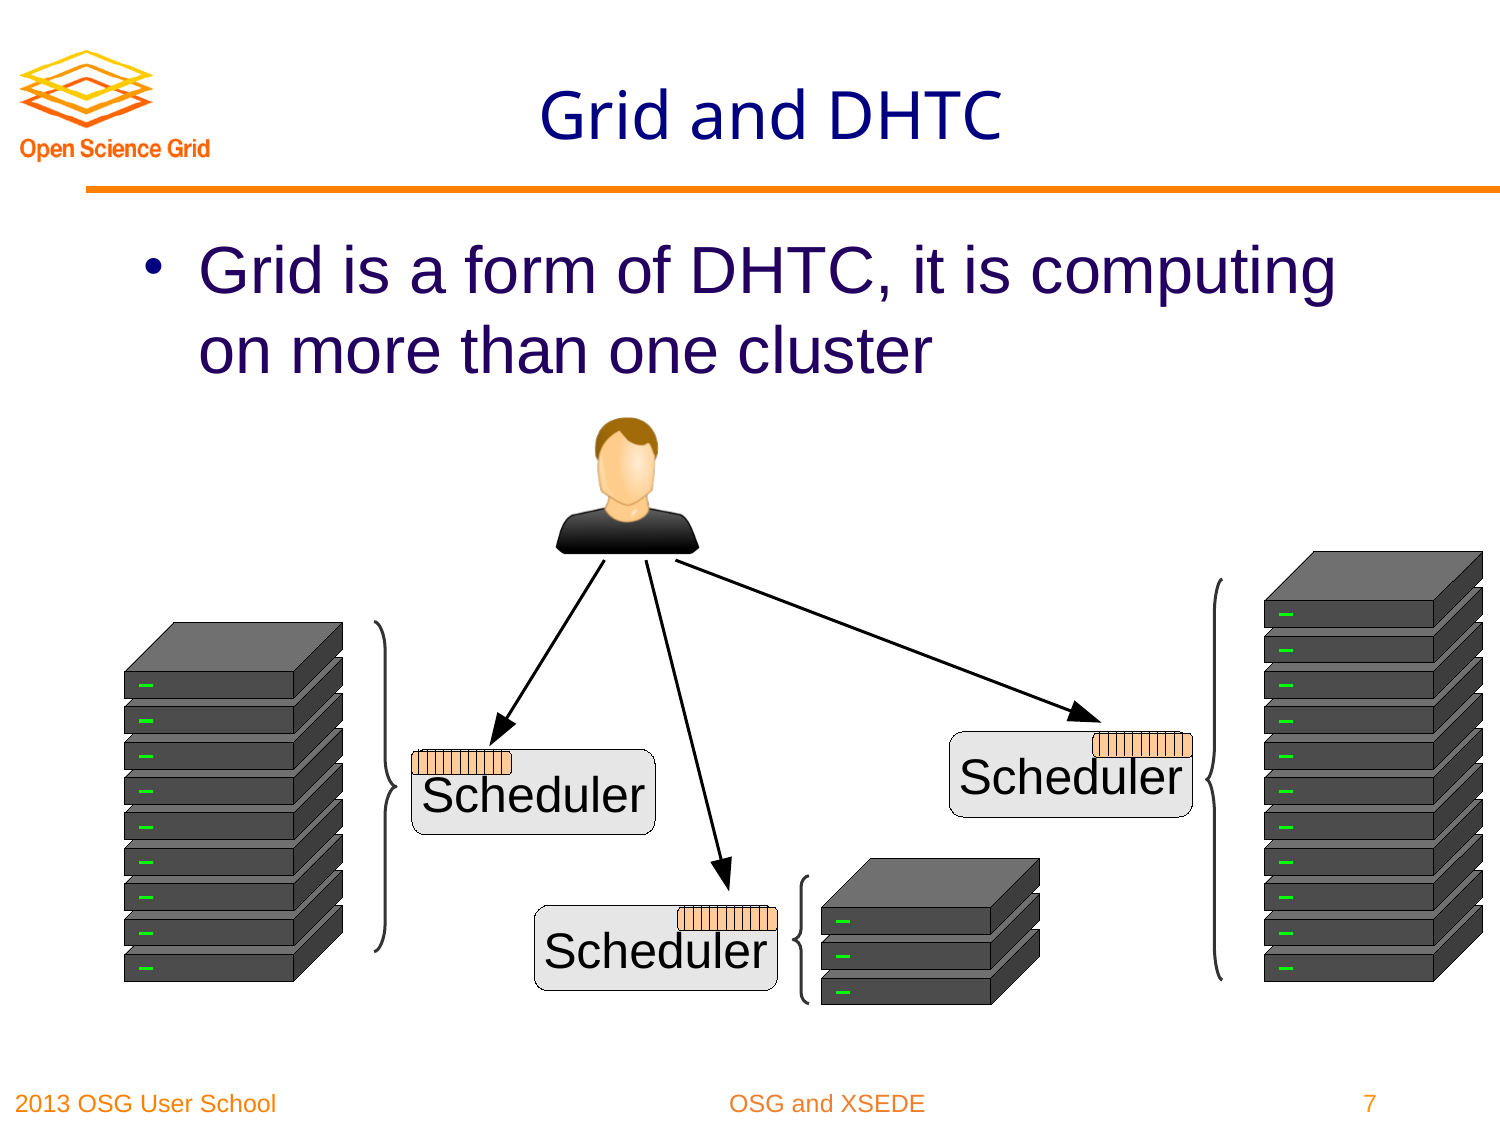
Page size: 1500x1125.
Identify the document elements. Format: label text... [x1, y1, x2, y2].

text_box [124, 728, 343, 805]
text_box [1092, 733, 1193, 758]
list Grid is a form of DHTC, it is computing on more than one cluster [127, 218, 1403, 872]
picture [552, 407, 703, 558]
text_box [124, 834, 343, 911]
text_box [124, 870, 343, 946]
text_box [1264, 551, 1483, 628]
text_box [124, 763, 343, 840]
text_box [1264, 905, 1483, 982]
text_box [1264, 834, 1483, 911]
text_box [124, 693, 343, 770]
text_box [124, 905, 343, 982]
text_box Scheduler [411, 749, 656, 835]
text_box [1264, 657, 1483, 734]
text_box [124, 622, 343, 699]
text_box [1264, 622, 1483, 699]
text_box [1264, 763, 1483, 840]
text_box [1264, 799, 1483, 876]
text_box Scheduler [534, 905, 778, 991]
text_box Scheduler [949, 731, 1193, 818]
text_box [1264, 870, 1483, 946]
text_box [821, 893, 1040, 970]
picture [0, 27, 201, 179]
text_box [1264, 693, 1483, 770]
text_box [124, 799, 343, 876]
title Grid and DHTC [201, 18, 1342, 207]
text_box [821, 858, 1040, 935]
text_box [124, 657, 343, 734]
text_box [411, 751, 512, 775]
text_box [821, 929, 1040, 1005]
text_box [677, 907, 778, 931]
text_box [1264, 728, 1483, 805]
text_box [1264, 587, 1483, 663]
